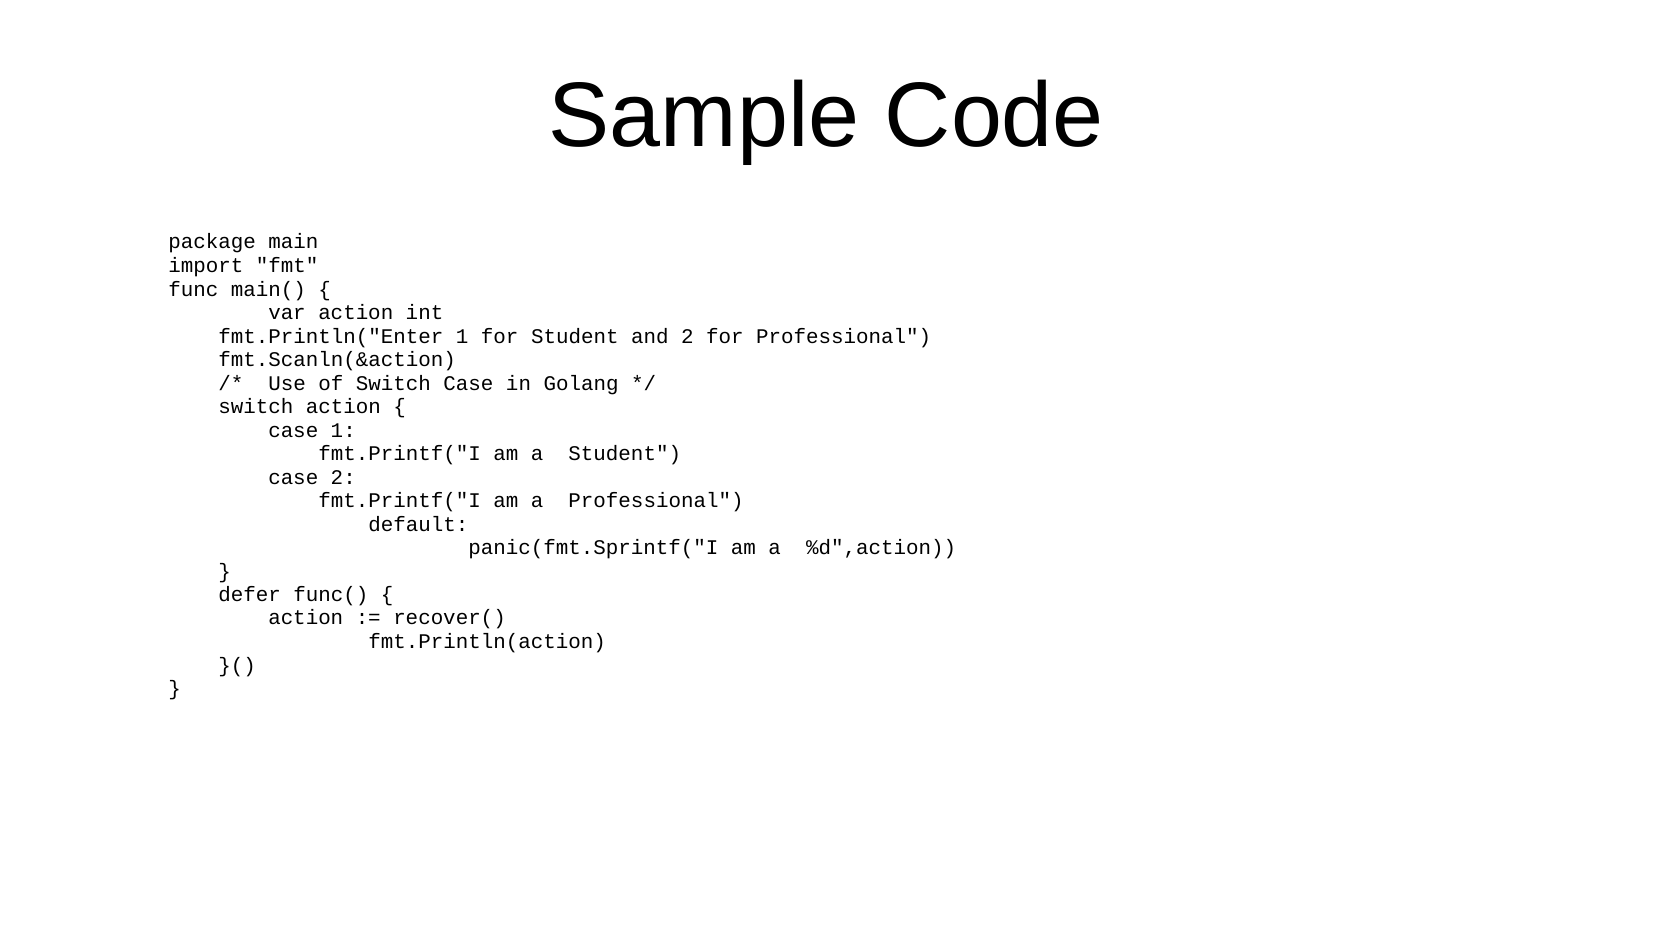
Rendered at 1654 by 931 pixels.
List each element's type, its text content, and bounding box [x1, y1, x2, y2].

title Sample Code [82, 37, 1571, 193]
text_box package main import "fmt" func main() { var action int fmt.Println("Enter 1 for Student and 2 for Professional") fmt.Scanln(&action) /* Use of Switch Case in Golang */ switch action { case 1: fmt.Printf("I am a Student") case 2: fmt.Printf("I am a Professional") default: panic(fmt.Sprintf("I am a %d",action)) } defer func() { action := recover() fmt.Println(action) }() } [153, 224, 1453, 839]
